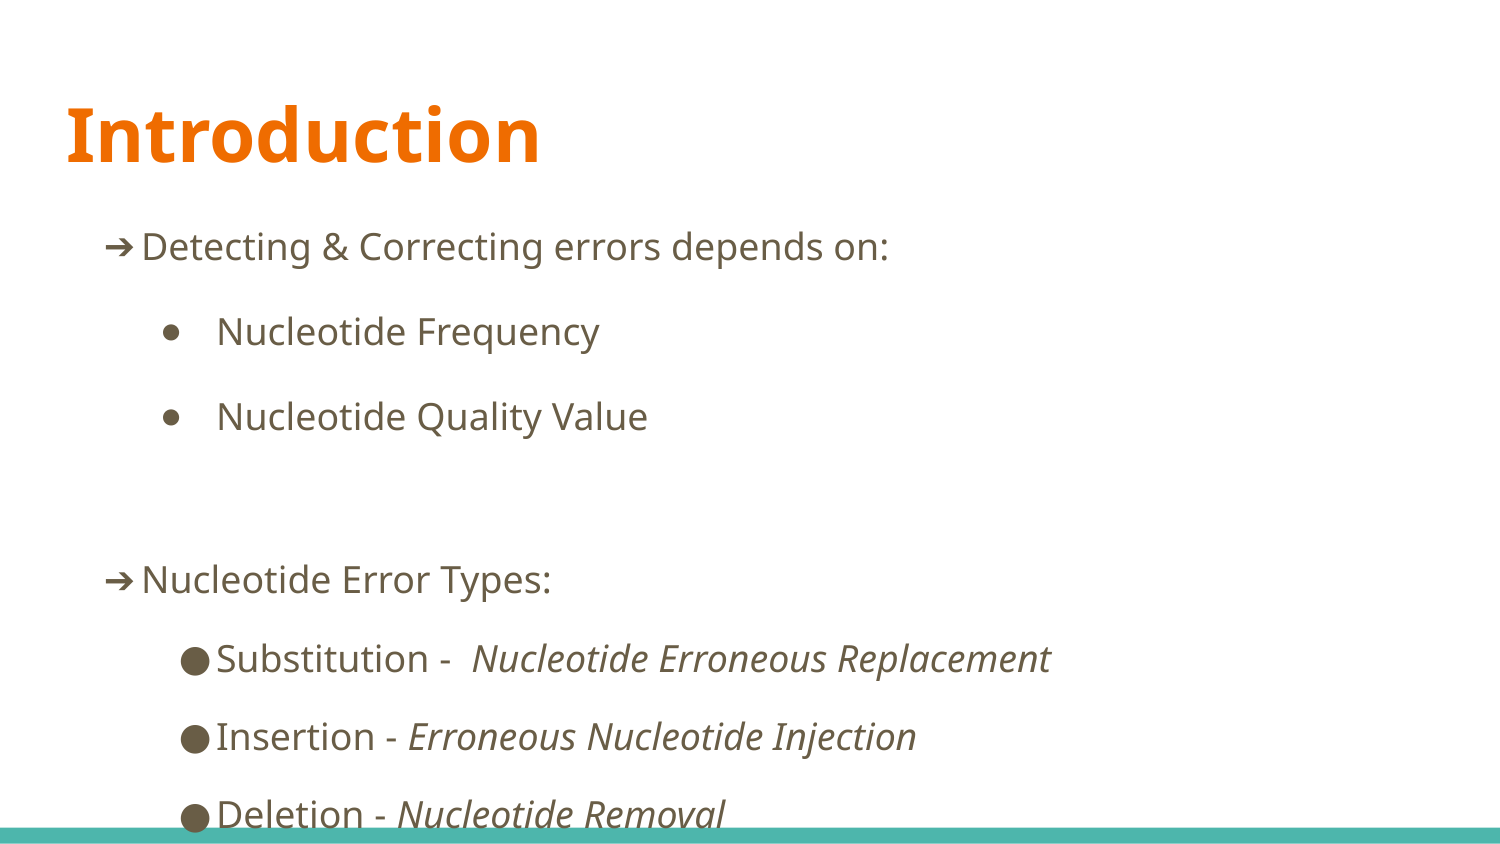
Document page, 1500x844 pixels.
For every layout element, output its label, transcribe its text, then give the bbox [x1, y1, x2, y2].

list Detecting & Correcting errors depends on: Nucleotide Frequency Nucleotide Quality Value Nucleotide Error Types: Substitution - Nucleotide Erroneous Replacement Insertion - Erroneous Nucleotide Injection Deletion - Nucleotide Removal [51, 207, 1449, 750]
title Introduction [51, 72, 1449, 189]
